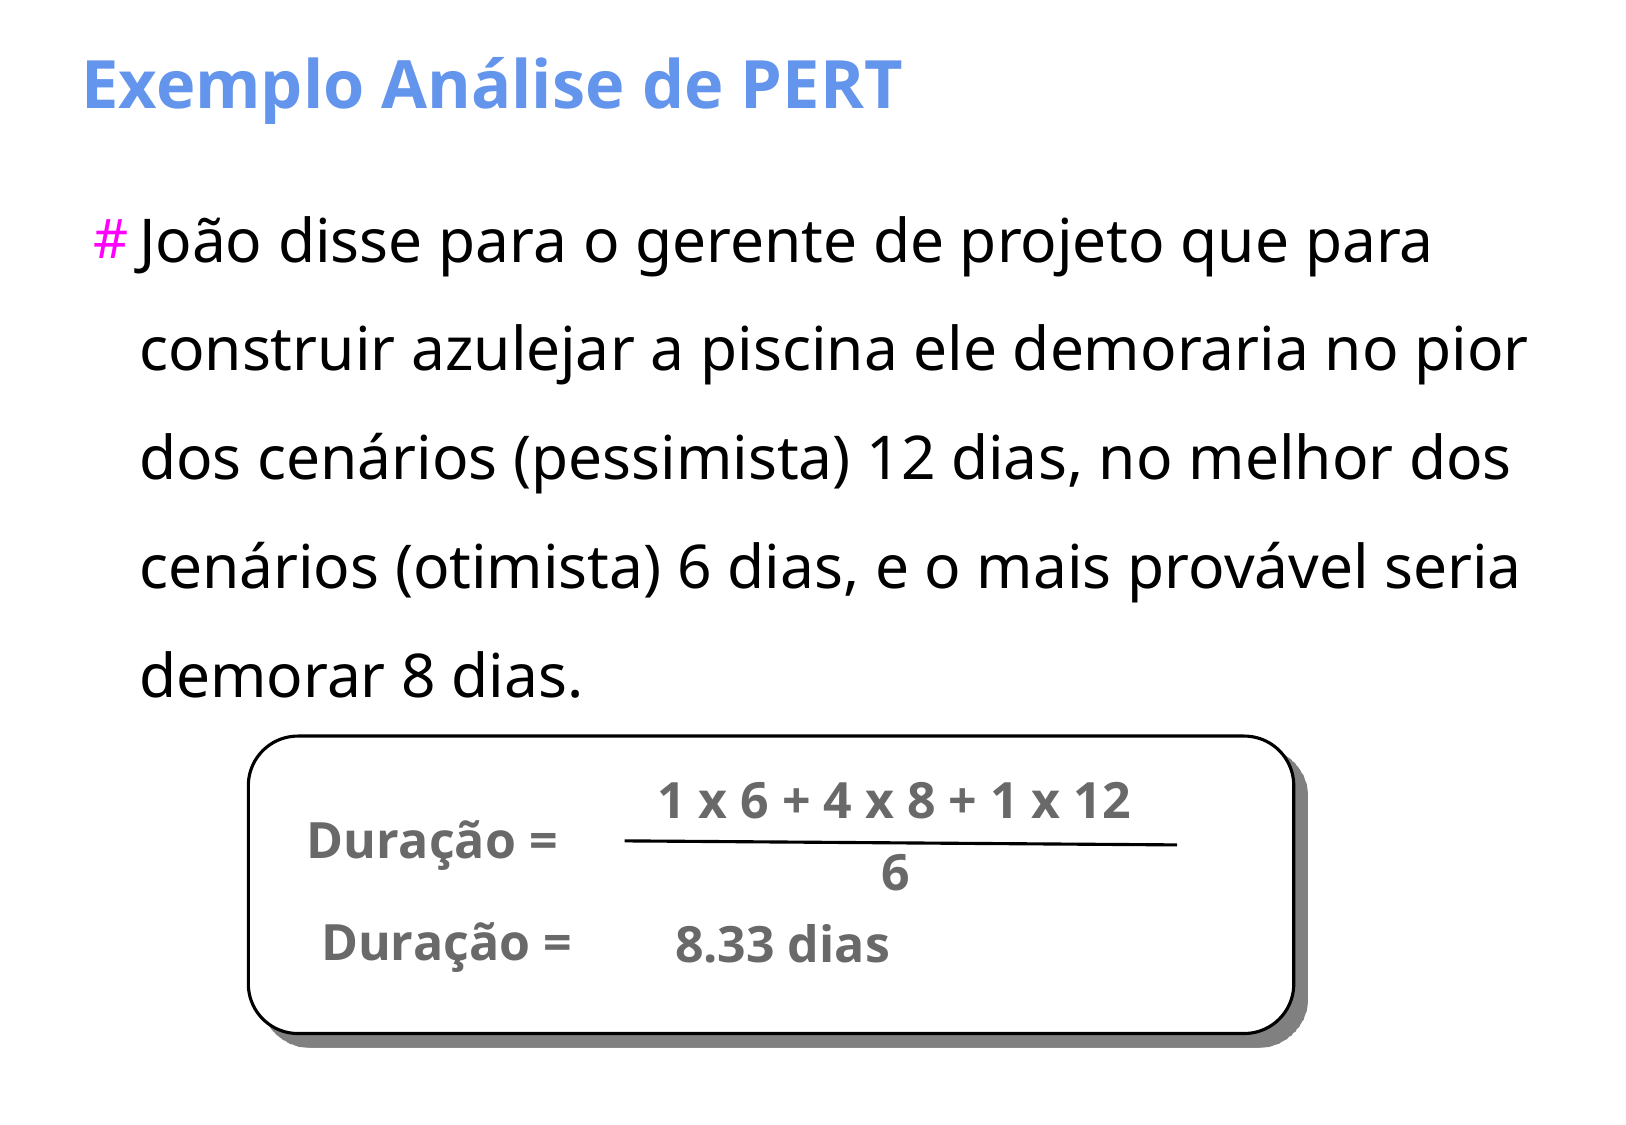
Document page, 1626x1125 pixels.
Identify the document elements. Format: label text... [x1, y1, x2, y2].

text_box [248, 736, 1294, 1034]
text_box 8.33 dias [655, 912, 910, 972]
text_box 1 x 6 + 4 x 8 + 1 x 12 [642, 760, 1146, 836]
text_box 6 [866, 833, 925, 909]
text_box Duração = [250, 809, 615, 869]
title Exemplo Análise de PERT [81, 41, 1544, 122]
text_box Duração = [261, 911, 632, 971]
list João disse para o gerente de projeto que para construir azulejar a piscina ele demoraria no pior dos cenários (pessimista) 12 dias, no melhor dos cenários (otimista) 6 dias, e o mais provável seria demorar 8 dias. [81, 165, 1544, 1016]
